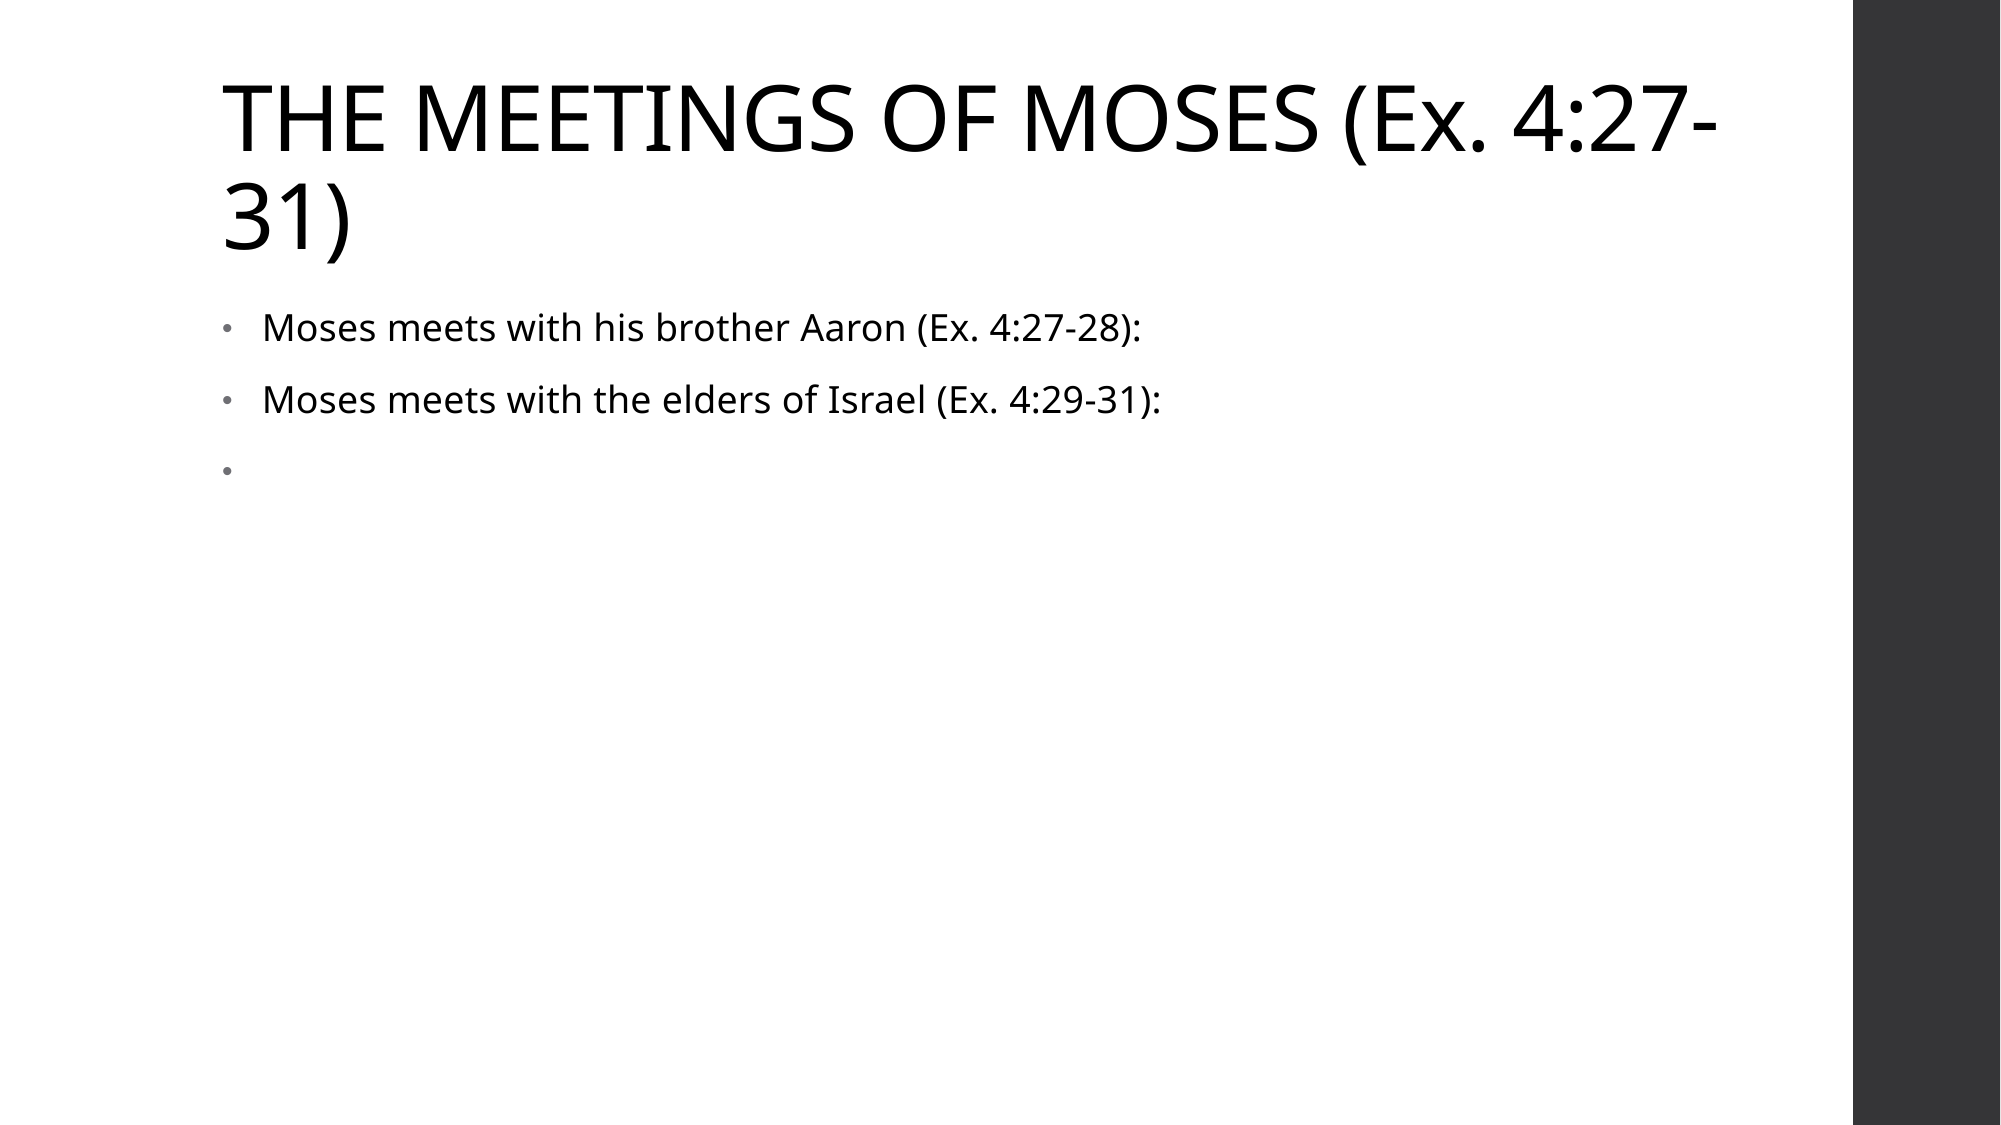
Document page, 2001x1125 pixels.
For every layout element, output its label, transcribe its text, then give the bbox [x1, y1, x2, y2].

list Moses meets with his brother Aaron (Ex. 4:27-28): Moses meets with the elders of Israel (Ex. 4:29-31): [206, 299, 1617, 1014]
title THE MEETINGS OF MOSES (Ex. 4:27-31) [206, 60, 1797, 278]
